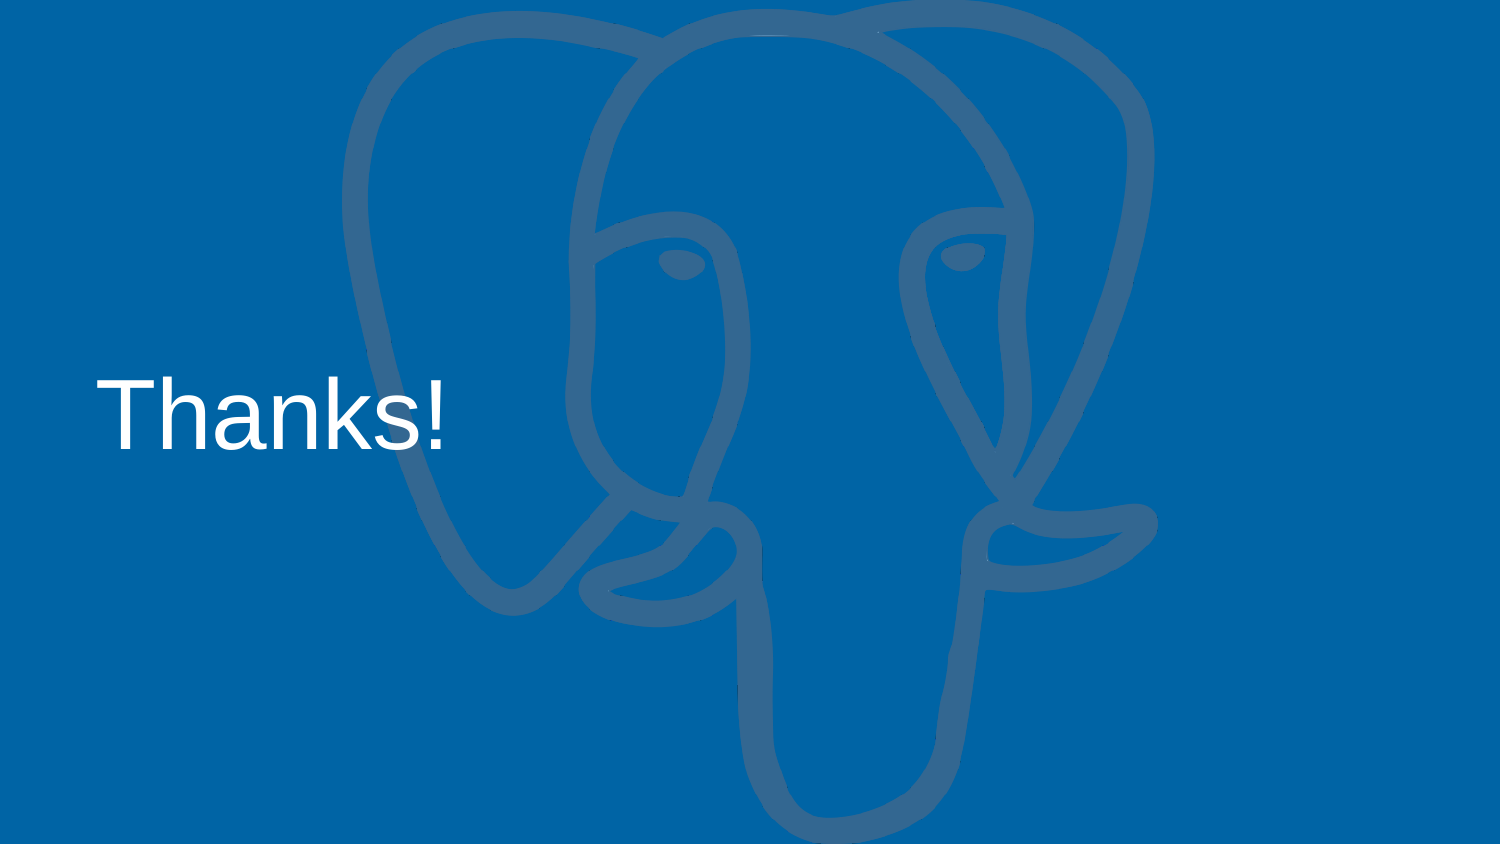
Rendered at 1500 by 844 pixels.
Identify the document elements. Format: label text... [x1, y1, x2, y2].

title Thanks! [80, 73, 1125, 745]
picture [342, 0, 1158, 844]
